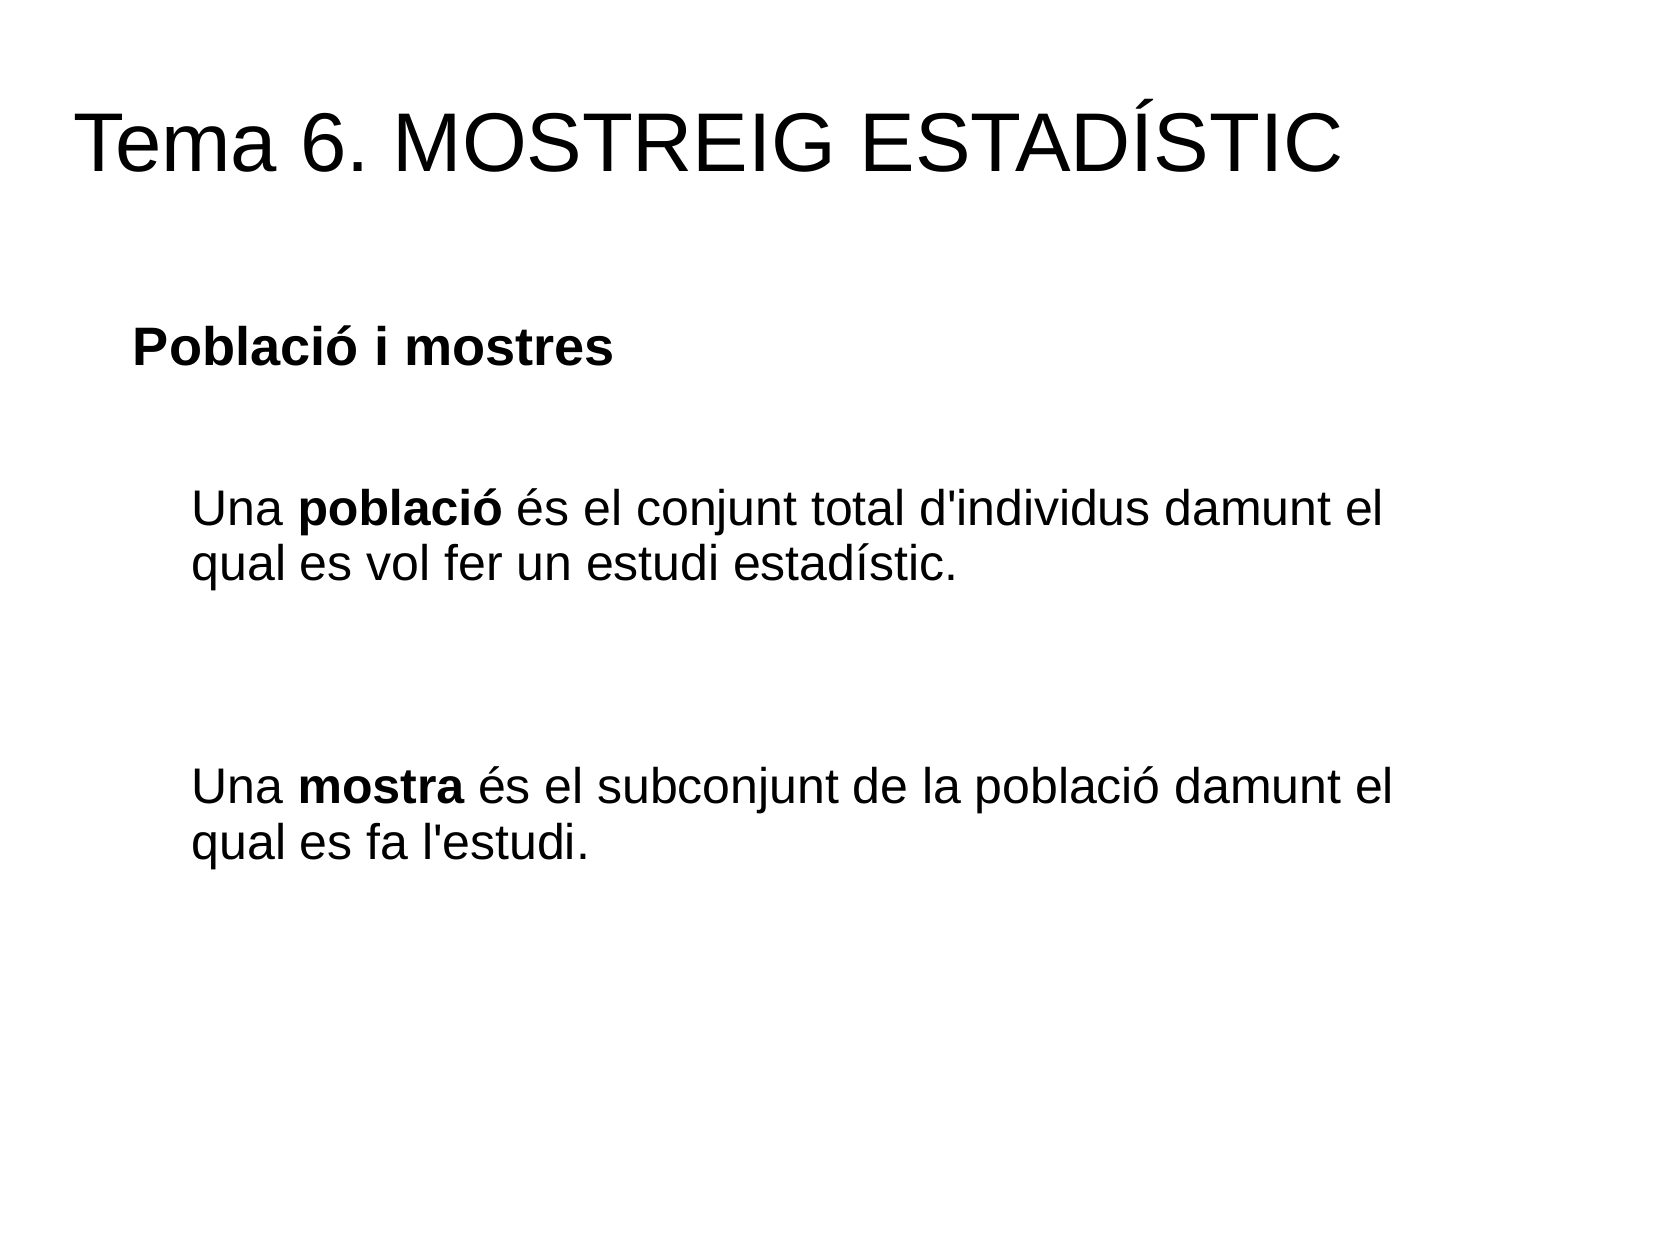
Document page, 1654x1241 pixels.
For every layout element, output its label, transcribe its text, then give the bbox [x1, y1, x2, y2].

text_box Tema 6. MOSTREIG ESTADÍSTIC [59, 88, 1625, 197]
text_box Una població és el conjunt total d'individus damunt el qual es vol fer un estudi estadístic. Una mostra és el subconjunt de la població damunt el qual es fa l'estudi. [177, 472, 1506, 992]
text_box Població i mostres [118, 308, 739, 386]
